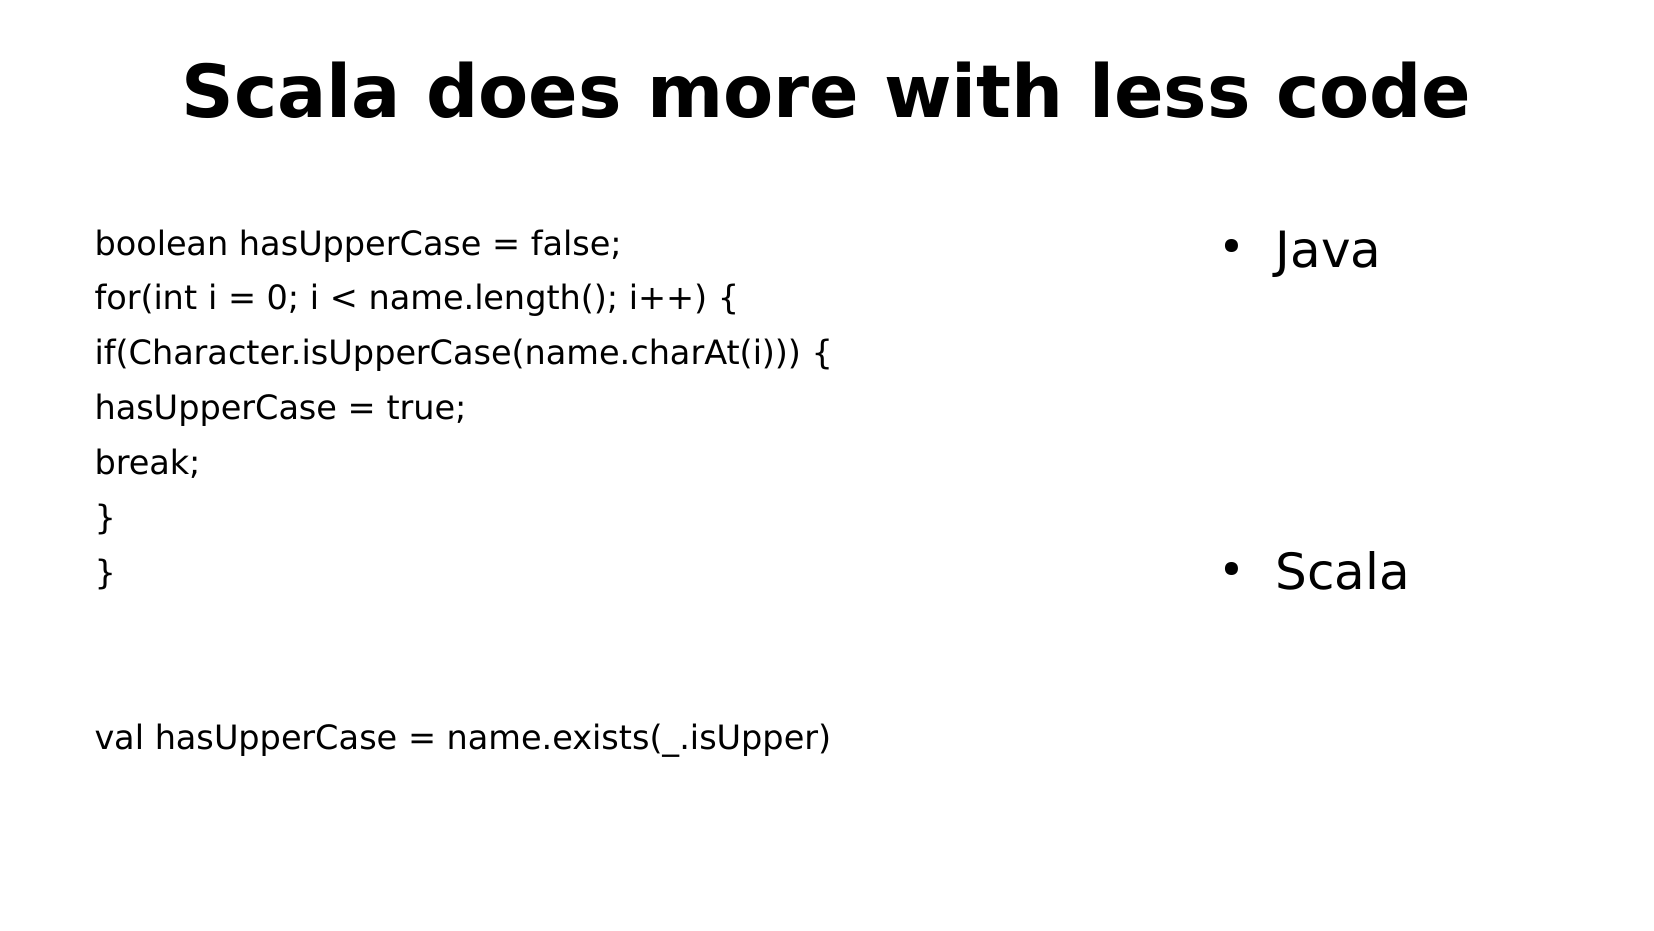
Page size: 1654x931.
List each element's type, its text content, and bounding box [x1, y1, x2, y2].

list Java Scala [1204, 217, 1572, 758]
title Scala does more with less code [82, 37, 1571, 147]
list boolean hasUpperCase = false; for(int i = 0; i < name.length(); i++) { if(Character.isUpperCase(name.charAt(i))) { hasUpperCase = true; break; } } val hasUpperCase = name.exists(_.isUpper) [94, 221, 1146, 761]
